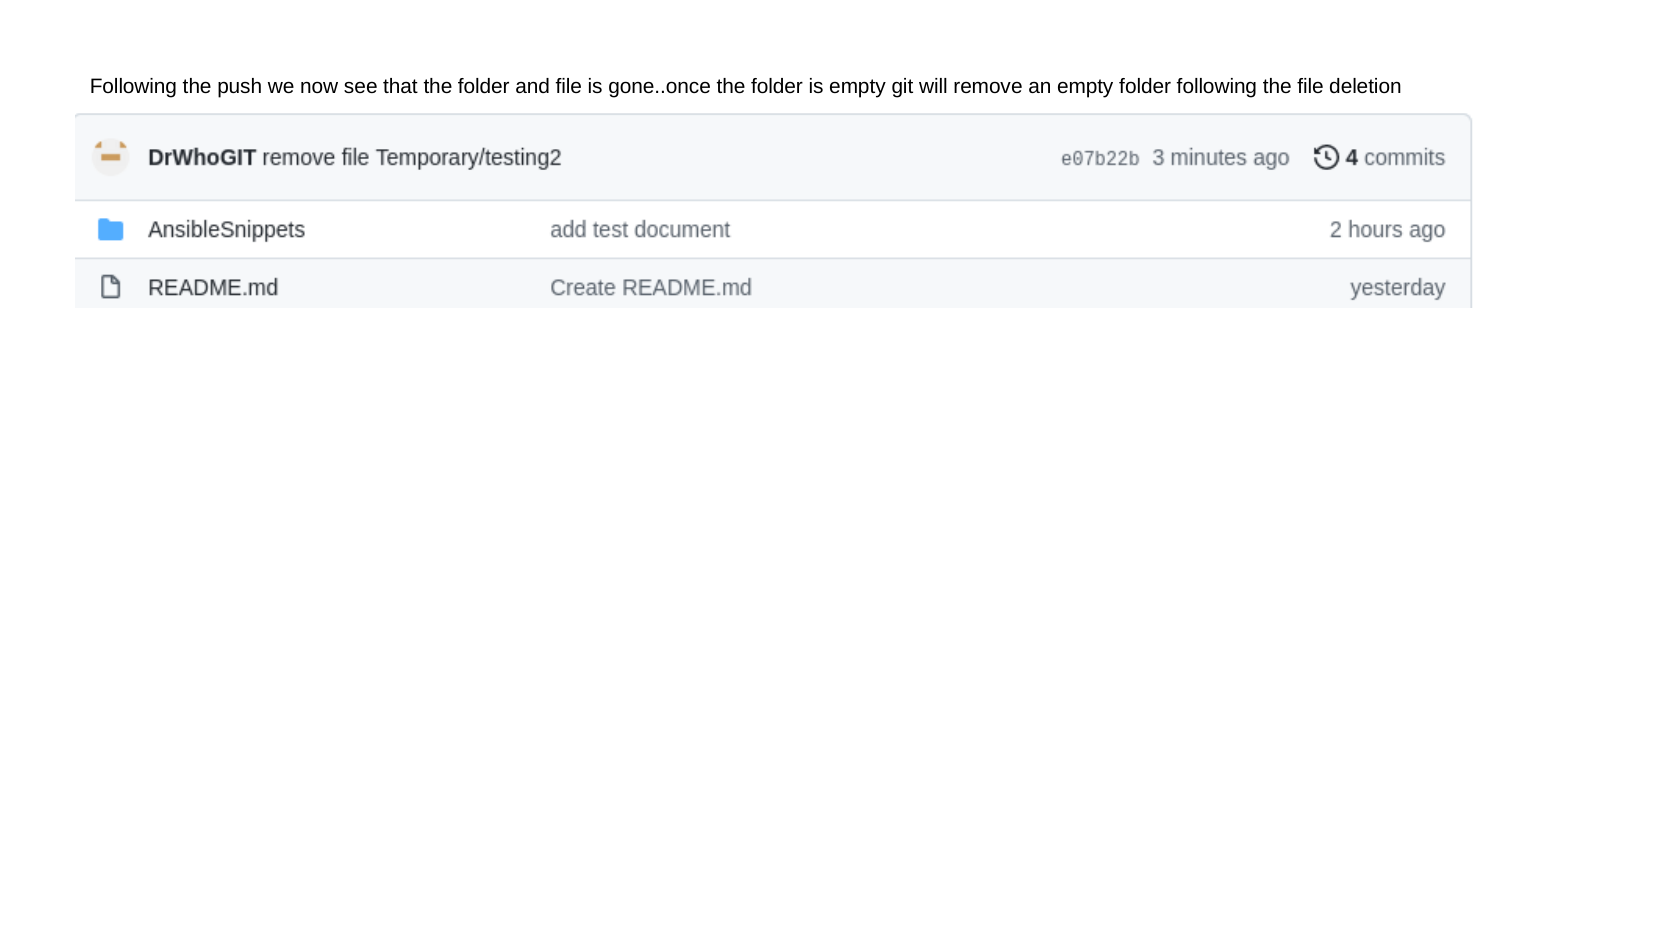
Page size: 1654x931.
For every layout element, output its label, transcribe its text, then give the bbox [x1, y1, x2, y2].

picture [75, 112, 1477, 308]
text_box Following the push we now see that the folder and file is gone..once the folder is empty git will remove an empty folder following the file deletion [75, 67, 1463, 113]
